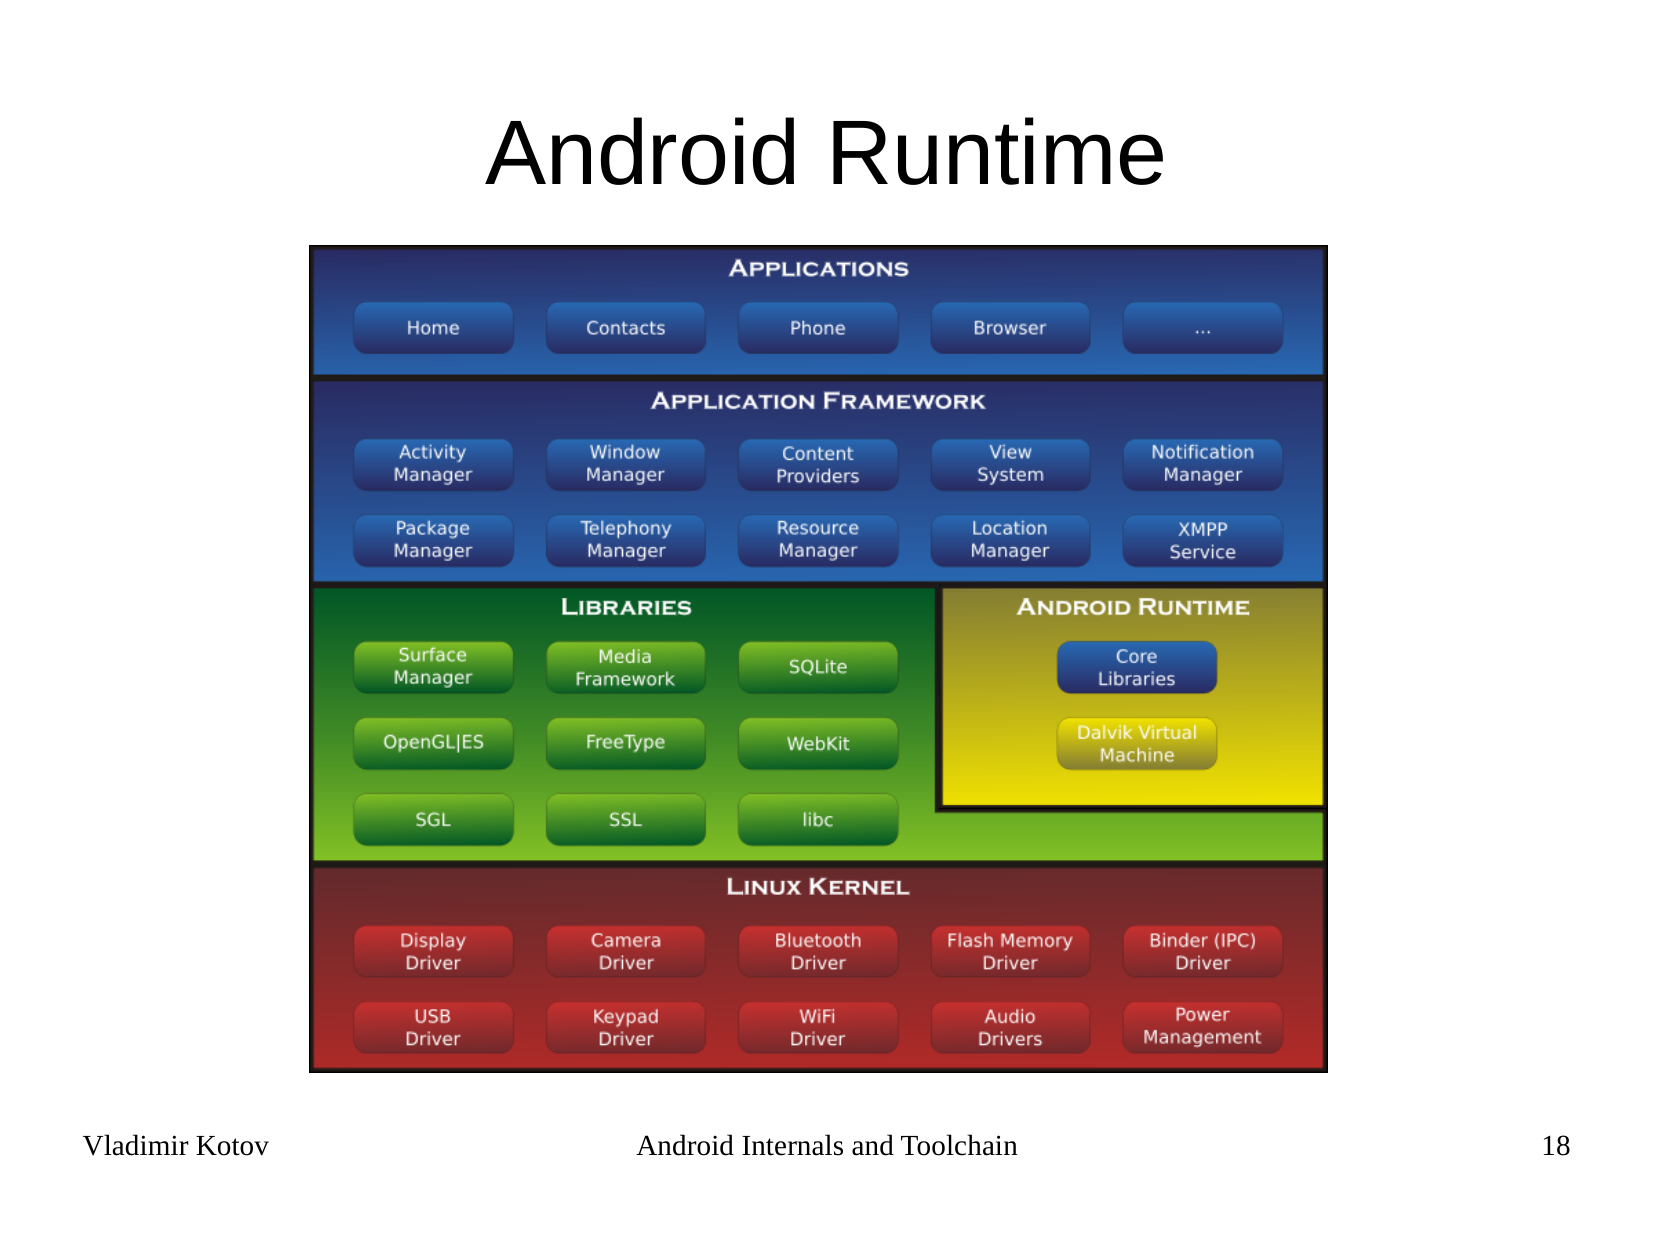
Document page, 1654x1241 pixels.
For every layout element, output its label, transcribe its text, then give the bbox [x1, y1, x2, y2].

title Android Runtime [82, 49, 1571, 257]
picture [309, 245, 1328, 1073]
